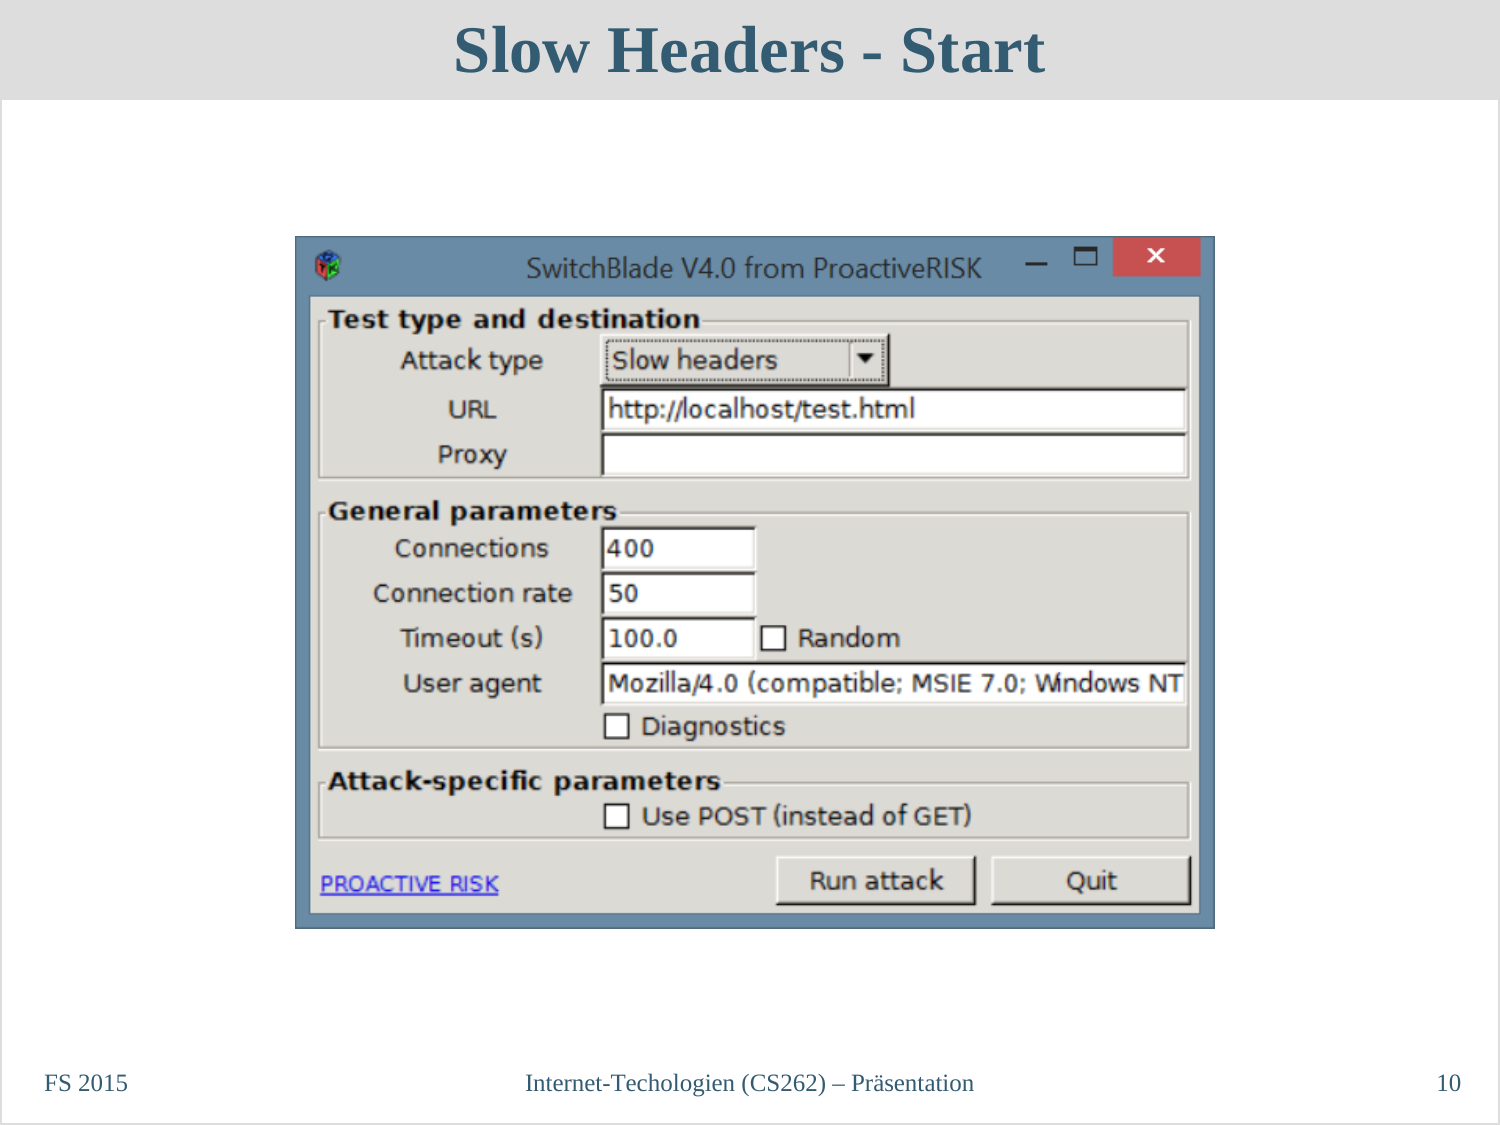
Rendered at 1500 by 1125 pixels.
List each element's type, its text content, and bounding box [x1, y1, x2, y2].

text_box FS 2015 [29, 1058, 195, 1097]
title Slow Headers - Start [0, 0, 1500, 100]
text_box <Nummer> [1375, 1058, 1477, 1097]
picture [295, 236, 1215, 929]
text_box Internet-Techologien (CS262) – Präsentation [300, 1058, 1201, 1107]
